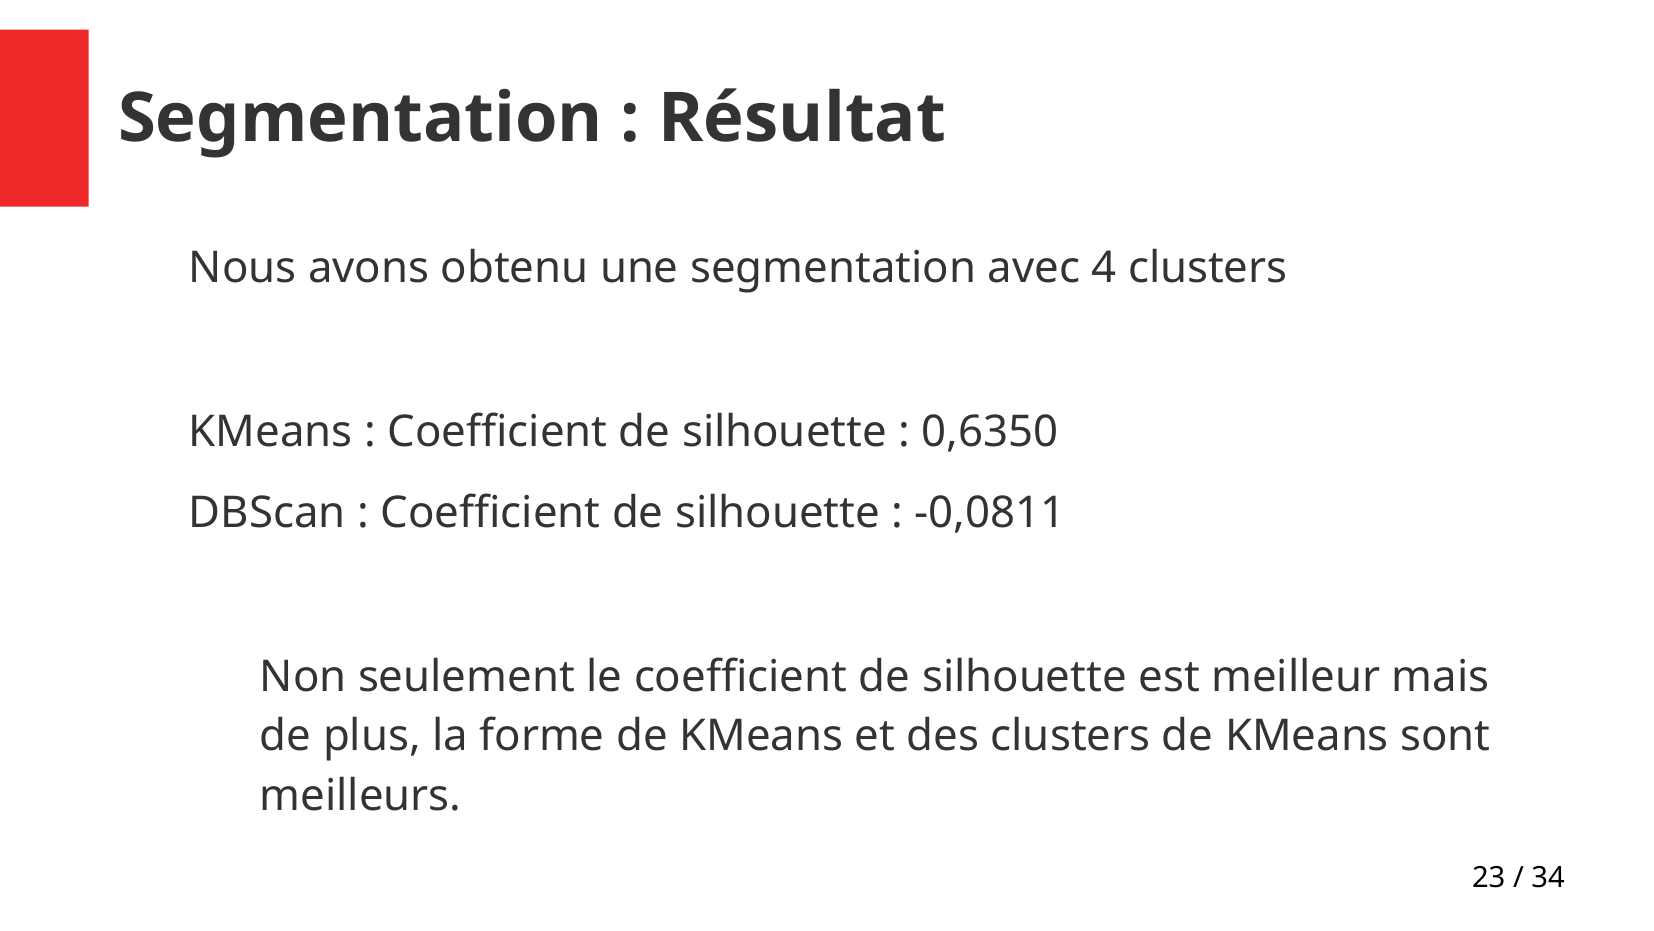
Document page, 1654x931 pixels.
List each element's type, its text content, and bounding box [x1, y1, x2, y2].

title Segmentation : Résultat [118, 37, 1571, 193]
list Nous avons obtenu une segmentation avec 4 clusters KMeans : Coefficient de silhouette : 0,6350 DBScan : Coefficient de silhouette : -0,0811 Non seulement le coefficient de silhouette est meilleur mais de plus, la forme de KMeans et des clusters de KMeans sont meilleurs. [118, 236, 1536, 857]
